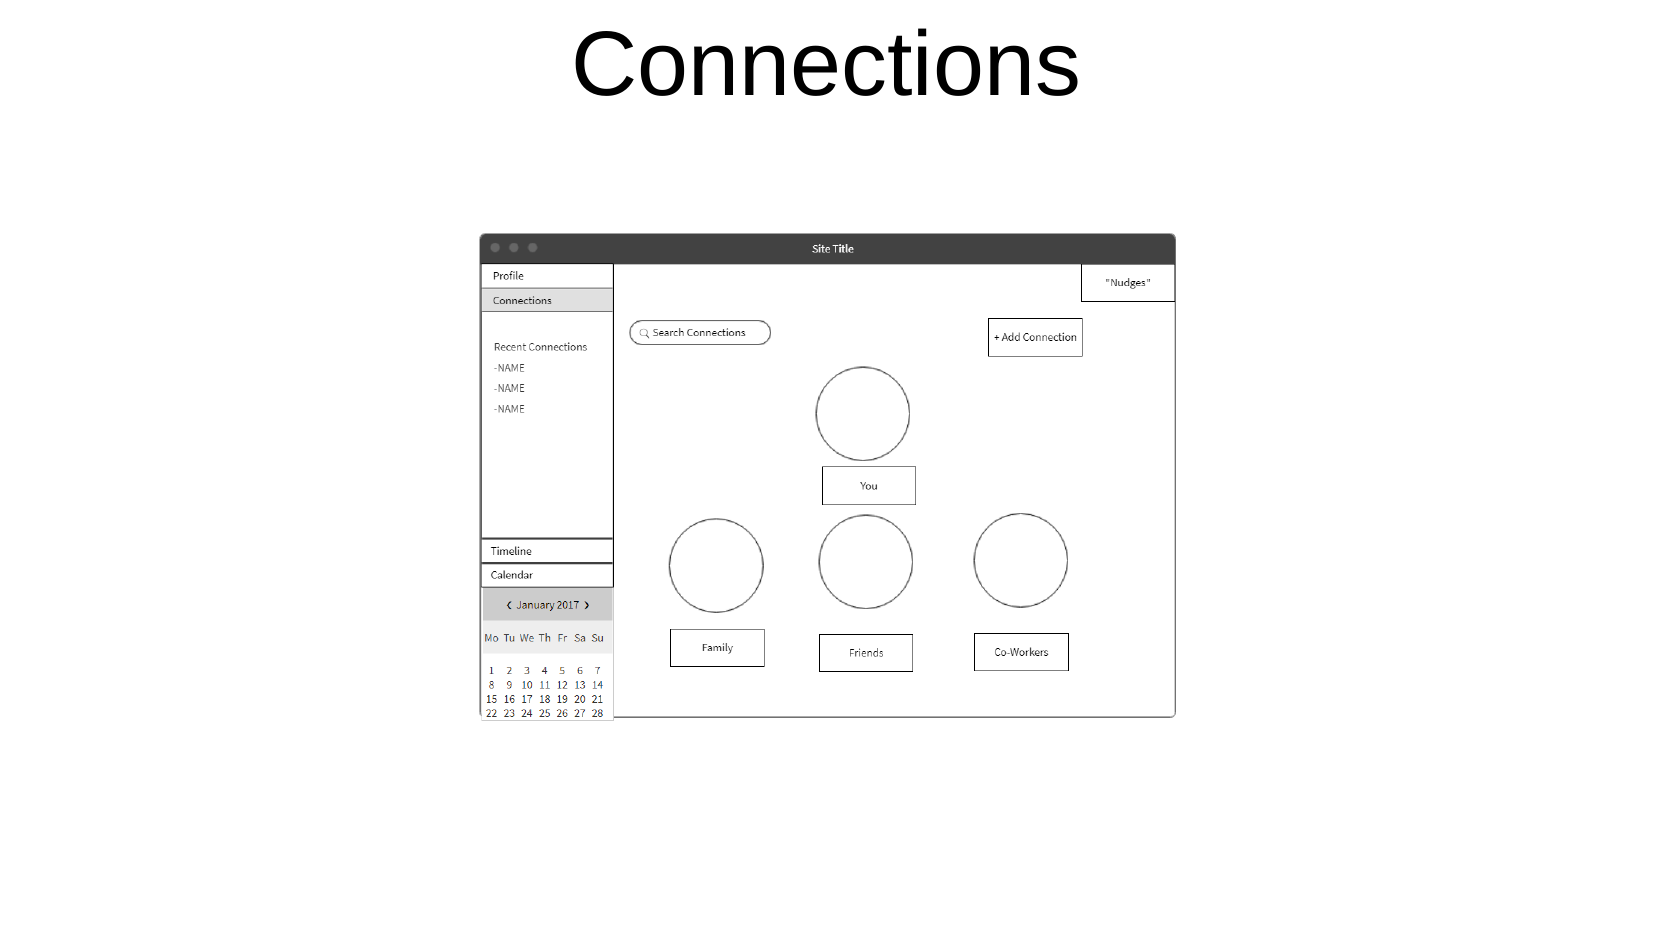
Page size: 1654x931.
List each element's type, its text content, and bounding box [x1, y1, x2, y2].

title Connections [82, 12, 1571, 218]
picture [449, 217, 1204, 758]
